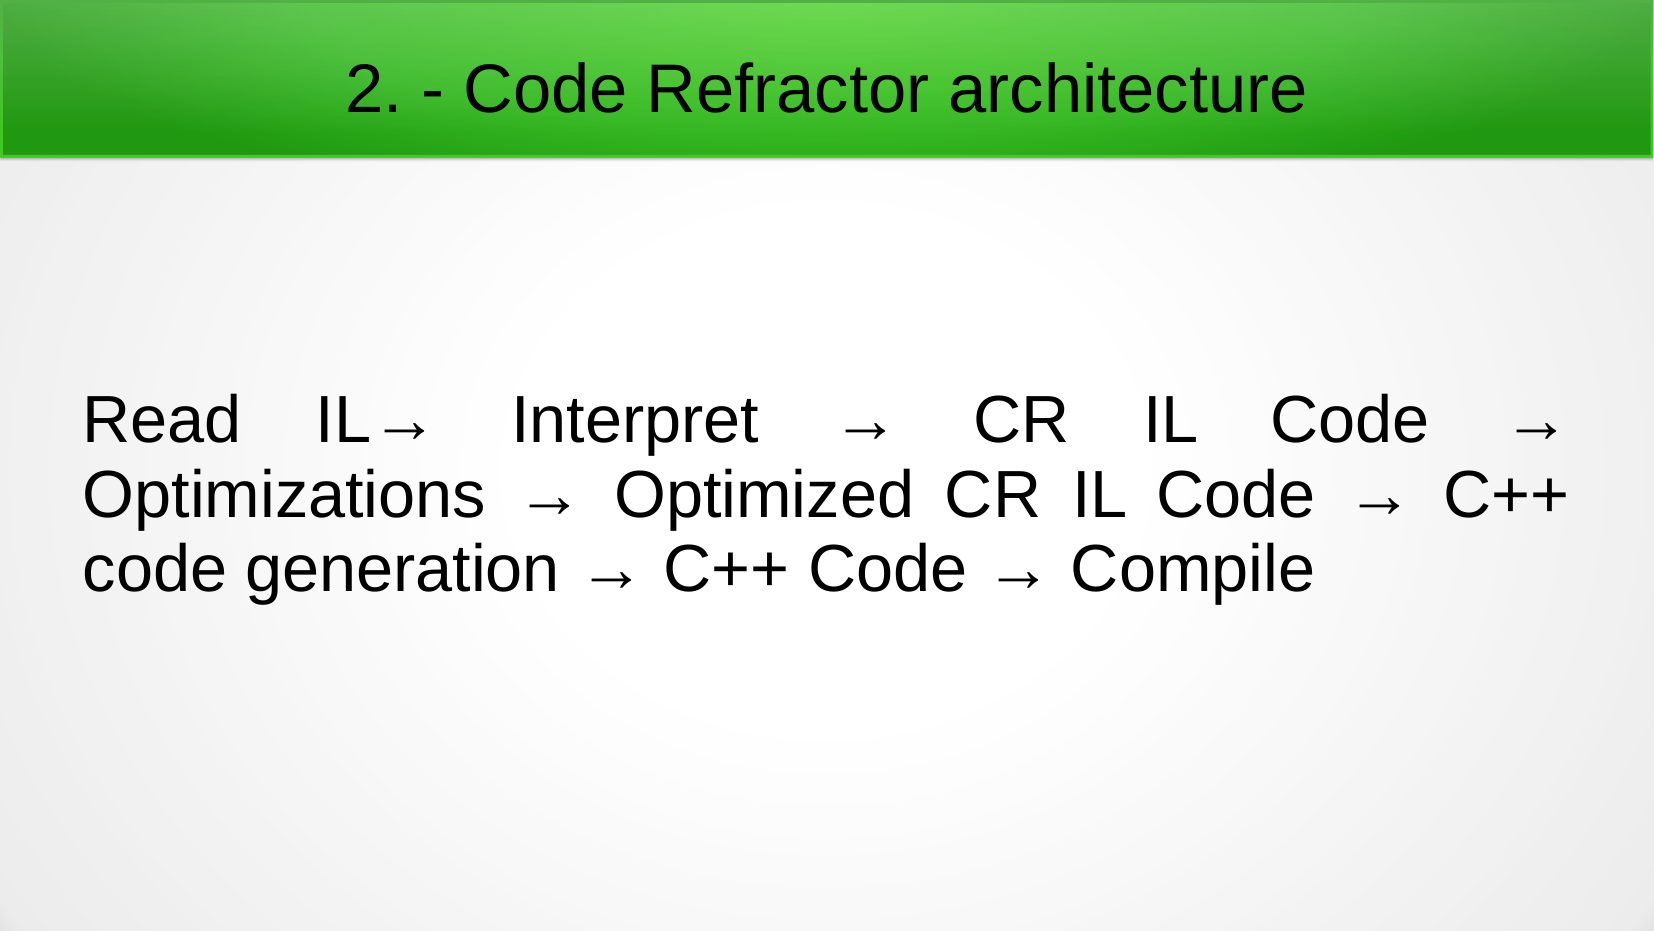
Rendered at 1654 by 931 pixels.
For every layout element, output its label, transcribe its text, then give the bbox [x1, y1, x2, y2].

subtitle Read IL→ Interpret → CR IL Code → Optimizations → Optimized CR IL Code → C++ code generation → C++ Code → Compile [82, 224, 1571, 764]
title 2. - Code Refractor architecture [82, 35, 1571, 142]
